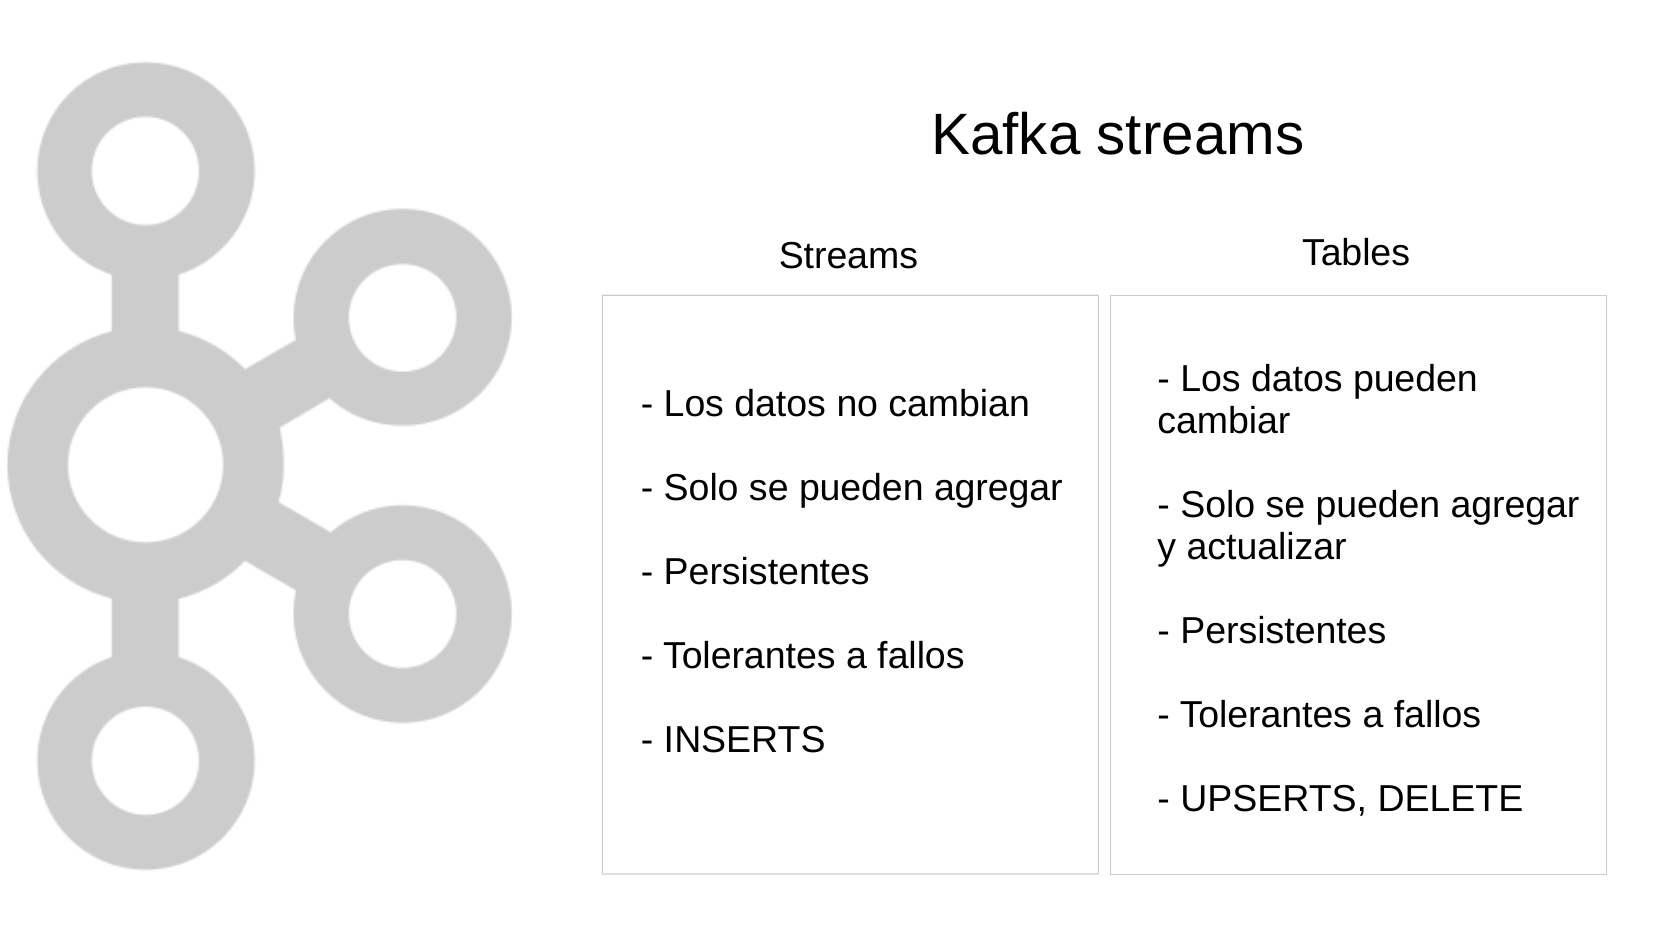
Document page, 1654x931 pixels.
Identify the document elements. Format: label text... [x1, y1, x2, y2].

text_box Kafka streams [916, 94, 1359, 175]
text_box - Los datos no cambian - Solo se pueden agregar - Persistentes - Tolerantes a fallos - INSERTS [625, 333, 1078, 768]
text_box - Los datos pueden cambiar - Solo se pueden agregar y actualizar - Persistentes - Tolerantes a fallos - UPSERTS, DELETE [1142, 350, 1595, 827]
picture [0, 0, 745, 931]
text_box Tables [1287, 224, 1426, 282]
text_box Streams [763, 226, 934, 284]
